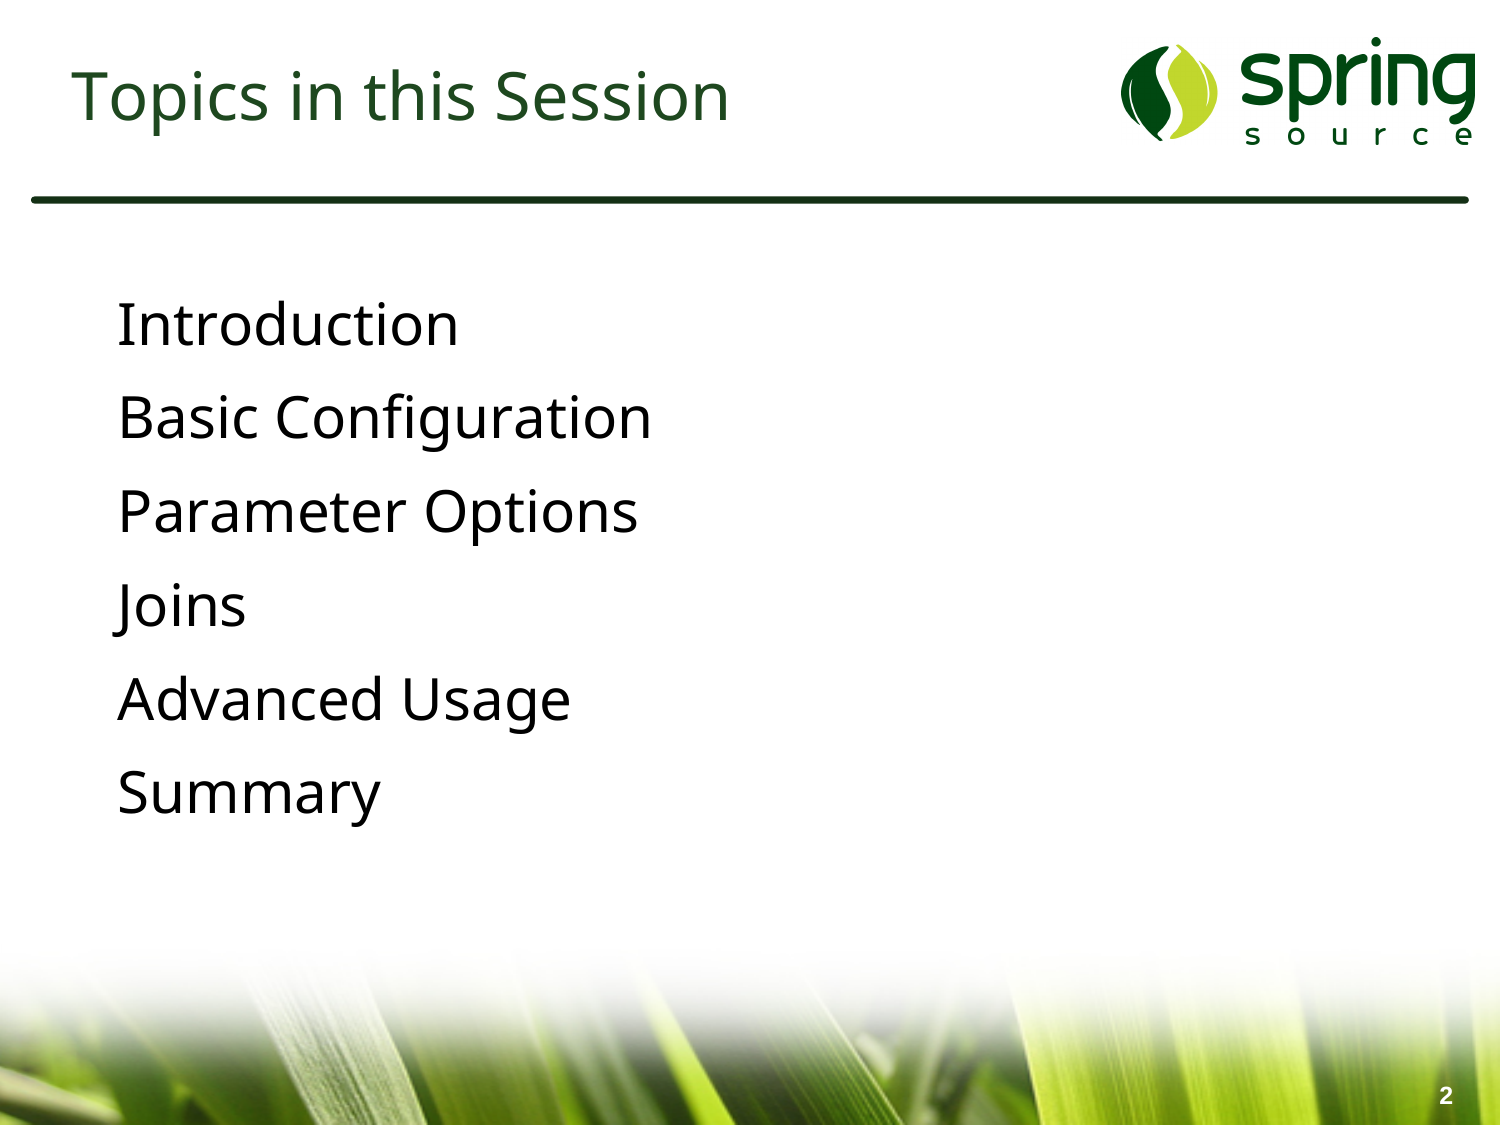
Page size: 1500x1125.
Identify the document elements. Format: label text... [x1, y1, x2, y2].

list Introduction Basic Configuration Parameter Options Joins Advanced Usage Summary [103, 275, 1394, 938]
picture [1121, 37, 1475, 145]
picture [0, 944, 1500, 1125]
title Topics in this Session [56, 13, 1089, 176]
